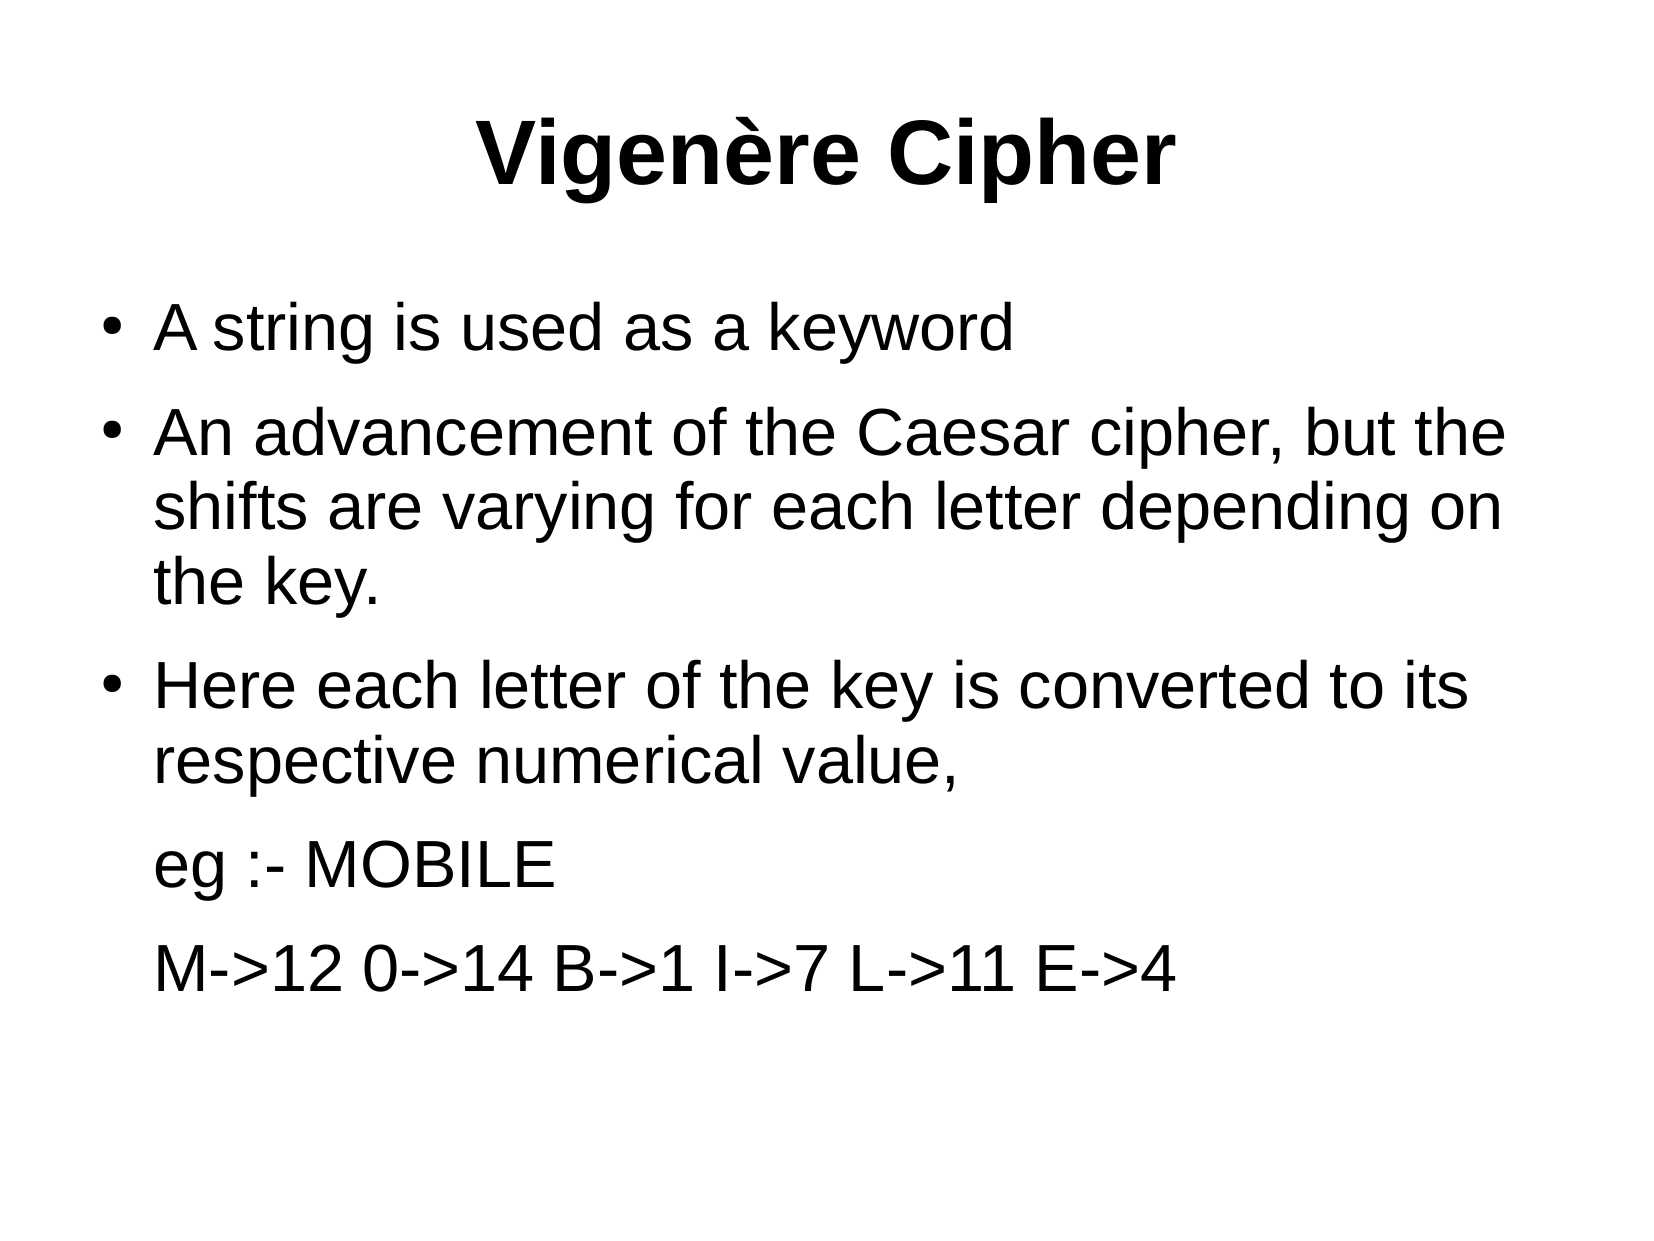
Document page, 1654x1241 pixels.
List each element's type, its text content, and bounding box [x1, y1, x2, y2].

list A string is used as a keyword An advancement of the Caesar cipher, but the shifts are varying for each letter depending on the key. Here each letter of the key is converted to its respective numerical value, eg :- MOBILE M->12 0->14 B->1 I->7 L->11 E->4 [82, 290, 1571, 1109]
title Vigenère Cipher [82, 49, 1571, 257]
